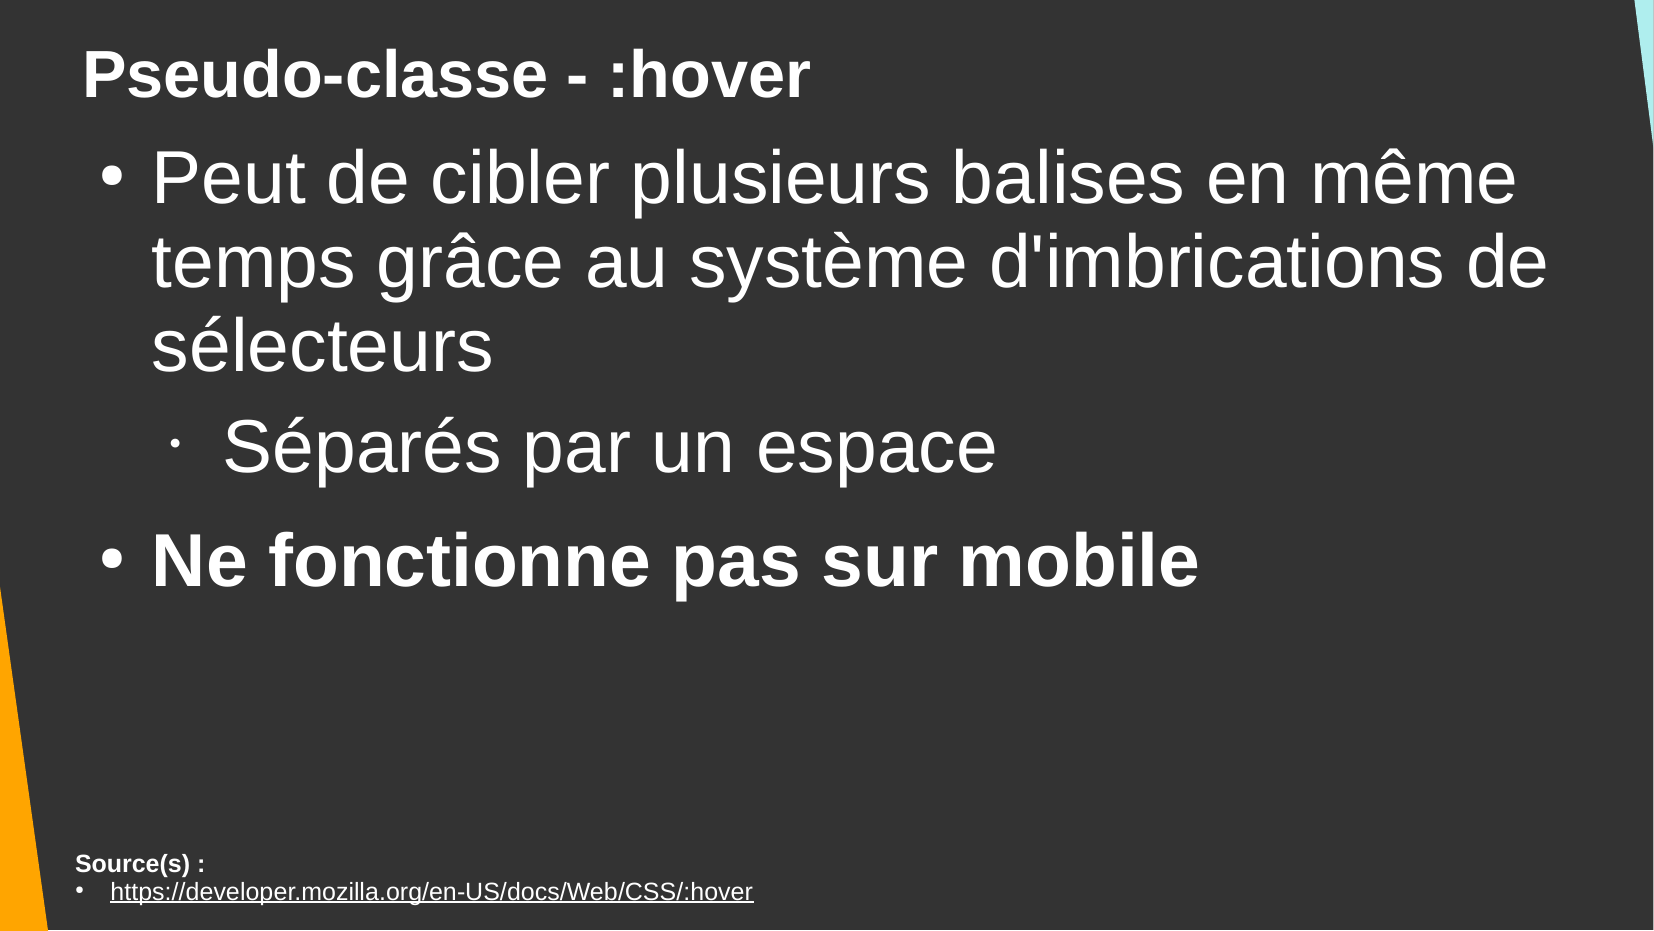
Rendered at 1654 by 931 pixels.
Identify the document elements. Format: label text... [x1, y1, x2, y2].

list Peut de cibler plusieurs balises en même temps grâce au système d'imbrications de sélecteurs Séparés par un espace Ne fonctionne pas sur mobile [80, 135, 1620, 733]
title Pseudo-classe - :hover [82, 37, 1571, 114]
text_box Source(s) : https://developer.mozilla.org/en-US/docs/Web/CSS/:hover [60, 841, 1546, 913]
text_box [0, 586, 49, 931]
text_box [1634, 0, 1654, 153]
